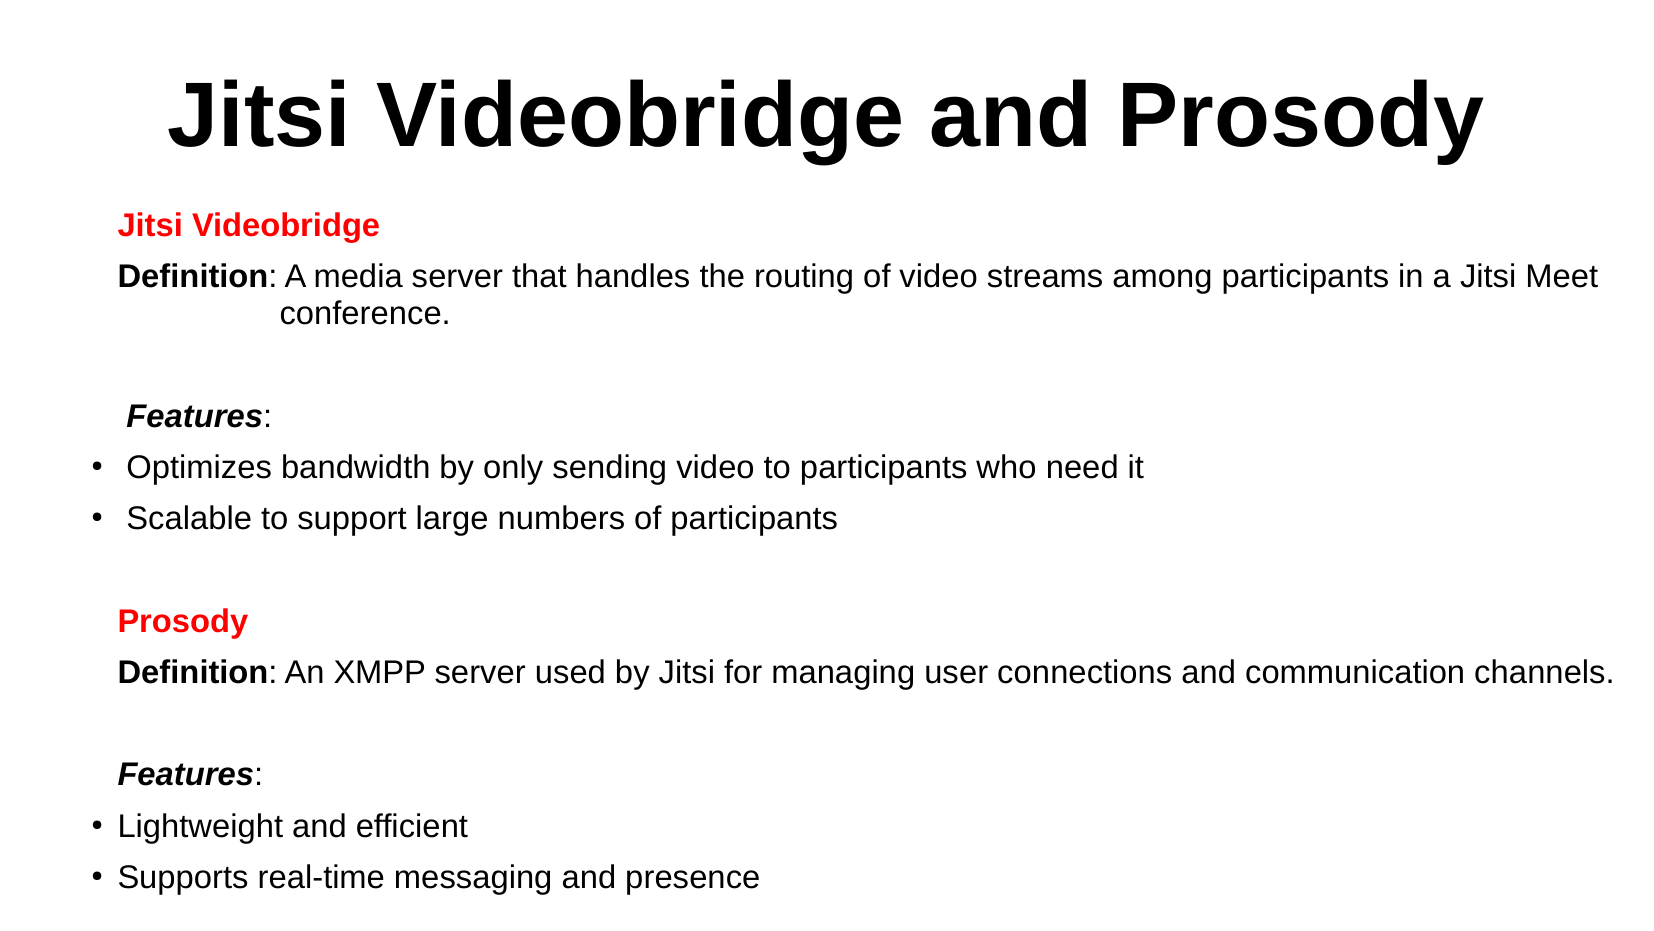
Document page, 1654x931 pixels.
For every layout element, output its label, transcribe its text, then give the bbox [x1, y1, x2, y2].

title Jitsi Videobridge and Prosody [82, 37, 1571, 193]
list Jitsi Videobridge Definition: A media server that handles the routing of video streams among participants in a Jitsi Meet conference. Features: Optimizes bandwidth by only sending video to participants who need it Scalable to support large numbers of participants Prosody Definition: An XMPP server used by Jitsi for managing user connections and communication channels. Features: Lightweight and efficient Supports real-time messaging and presence [82, 206, 1625, 905]
